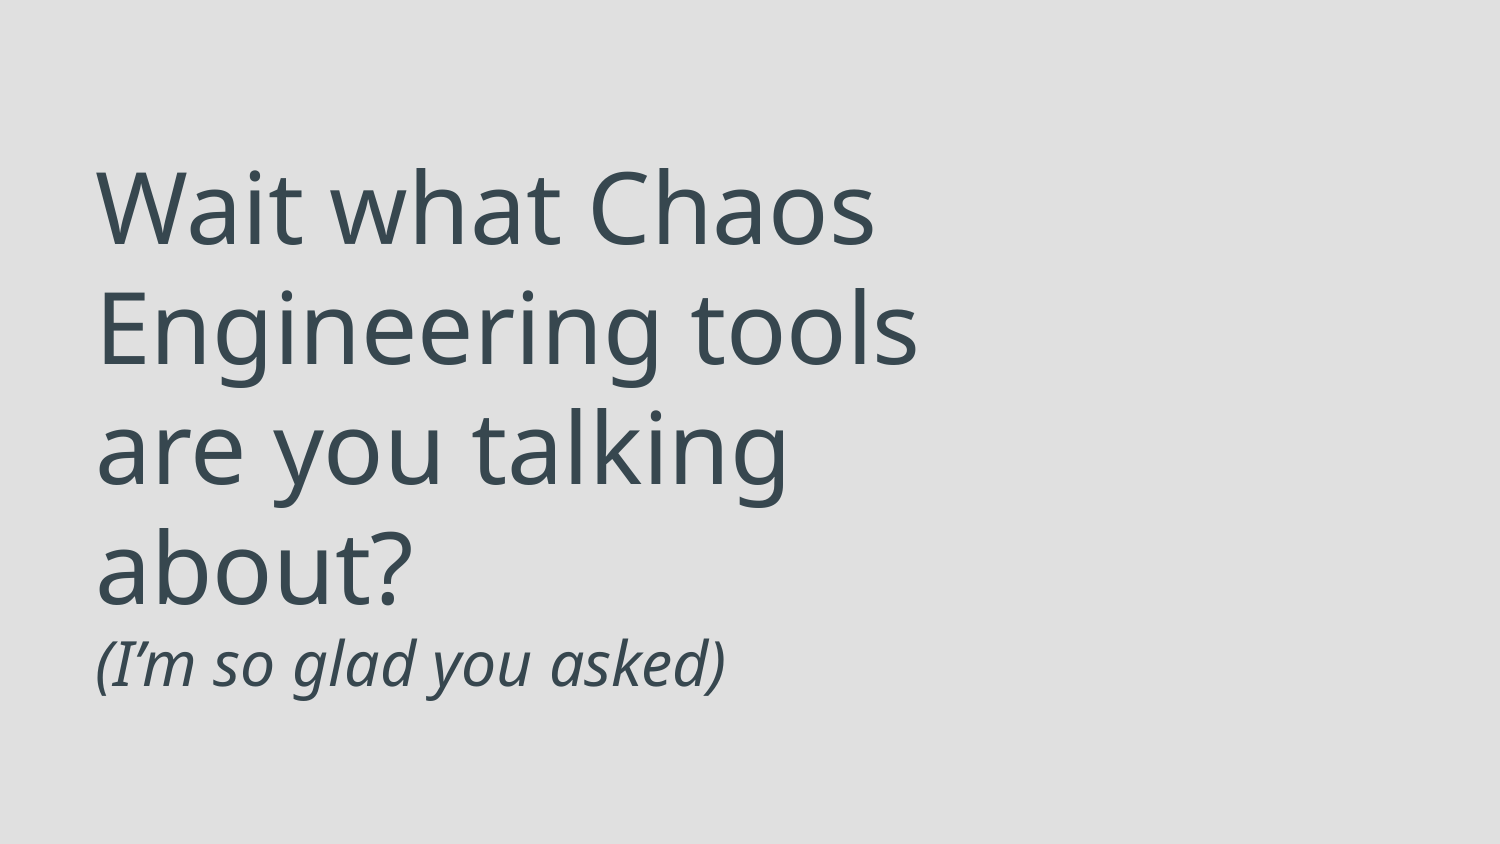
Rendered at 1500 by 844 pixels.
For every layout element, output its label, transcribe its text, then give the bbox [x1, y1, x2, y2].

title Wait what Chaos Engineering tools are you talking about? (I’m so glad you asked) [80, 86, 1102, 758]
